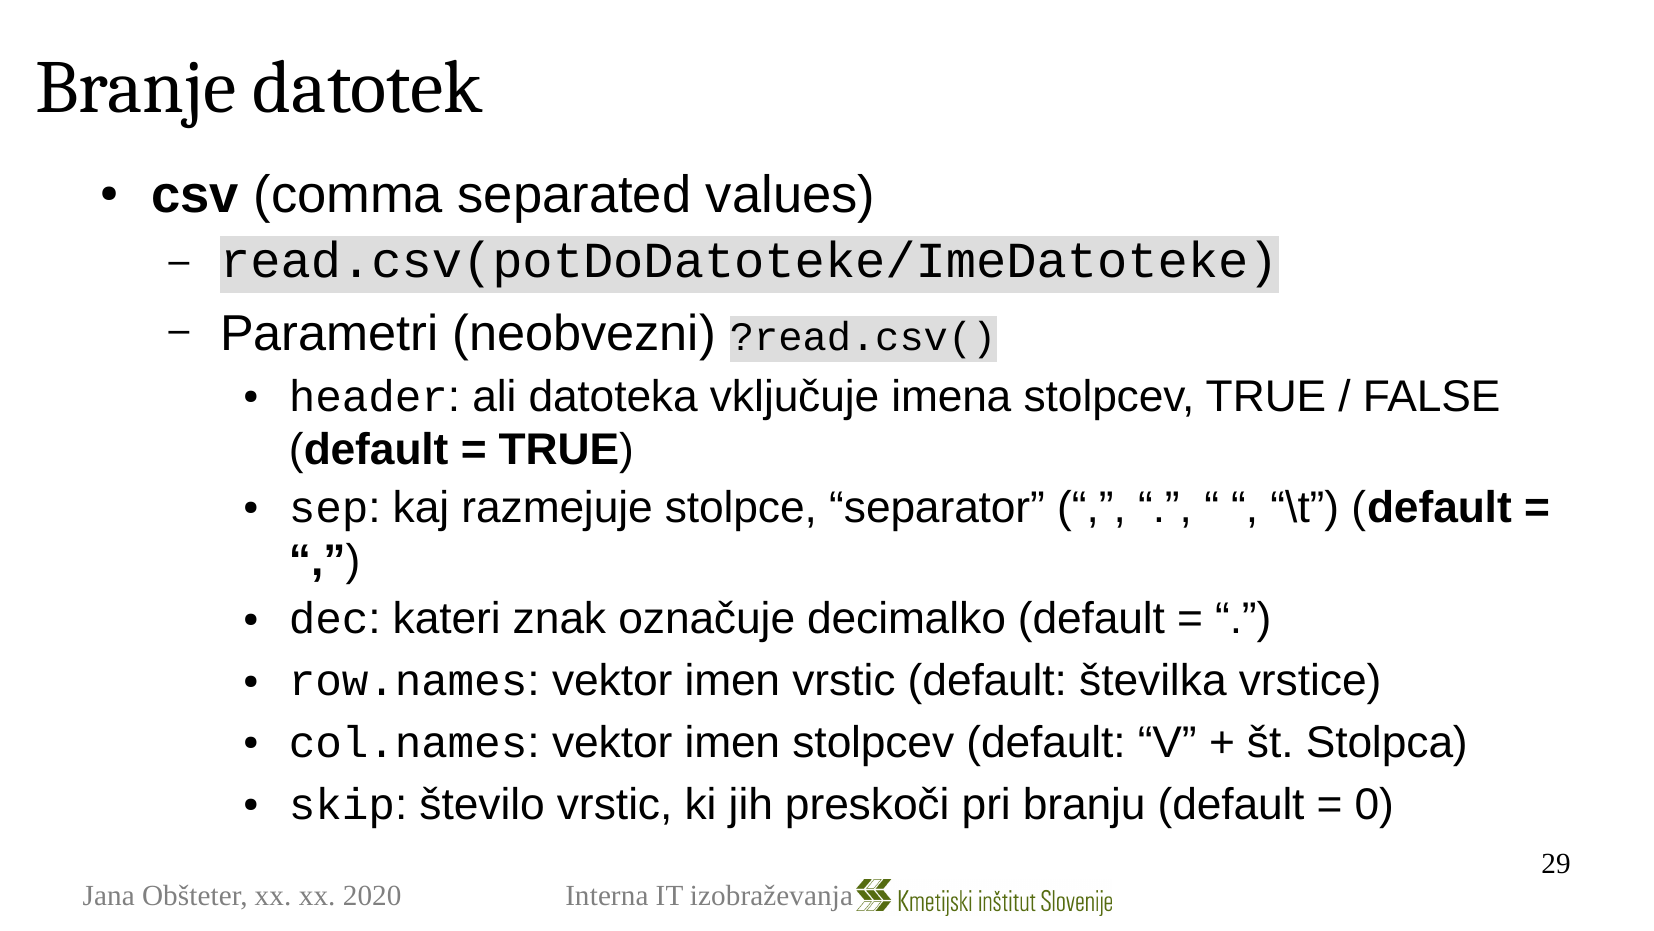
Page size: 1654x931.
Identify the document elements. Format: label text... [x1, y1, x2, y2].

title Branje datotek [35, 21, 1524, 154]
picture [856, 879, 1112, 916]
list csv (comma separated values) read.csv(potDoDatoteke/ImeDatoteke) Parametri (neobvezni) ?read.csv() header: ali datoteka vključuje imena stolpcev, TRUE / FALSE (default = TRUE) sep: kaj razmejuje stolpce, “separator” (“,”, “.”, “ “, “\t”) (default = “,”) dec: kateri znak označuje decimalko (default = “.”) row.names: vektor imen vrstic (default: številka vrstice) col.names: vektor imen stolpcev (default: “V” + št. Stolpca) skip: število vrstic, ki jih preskoči pri branju (default = 0) [82, 165, 1630, 839]
